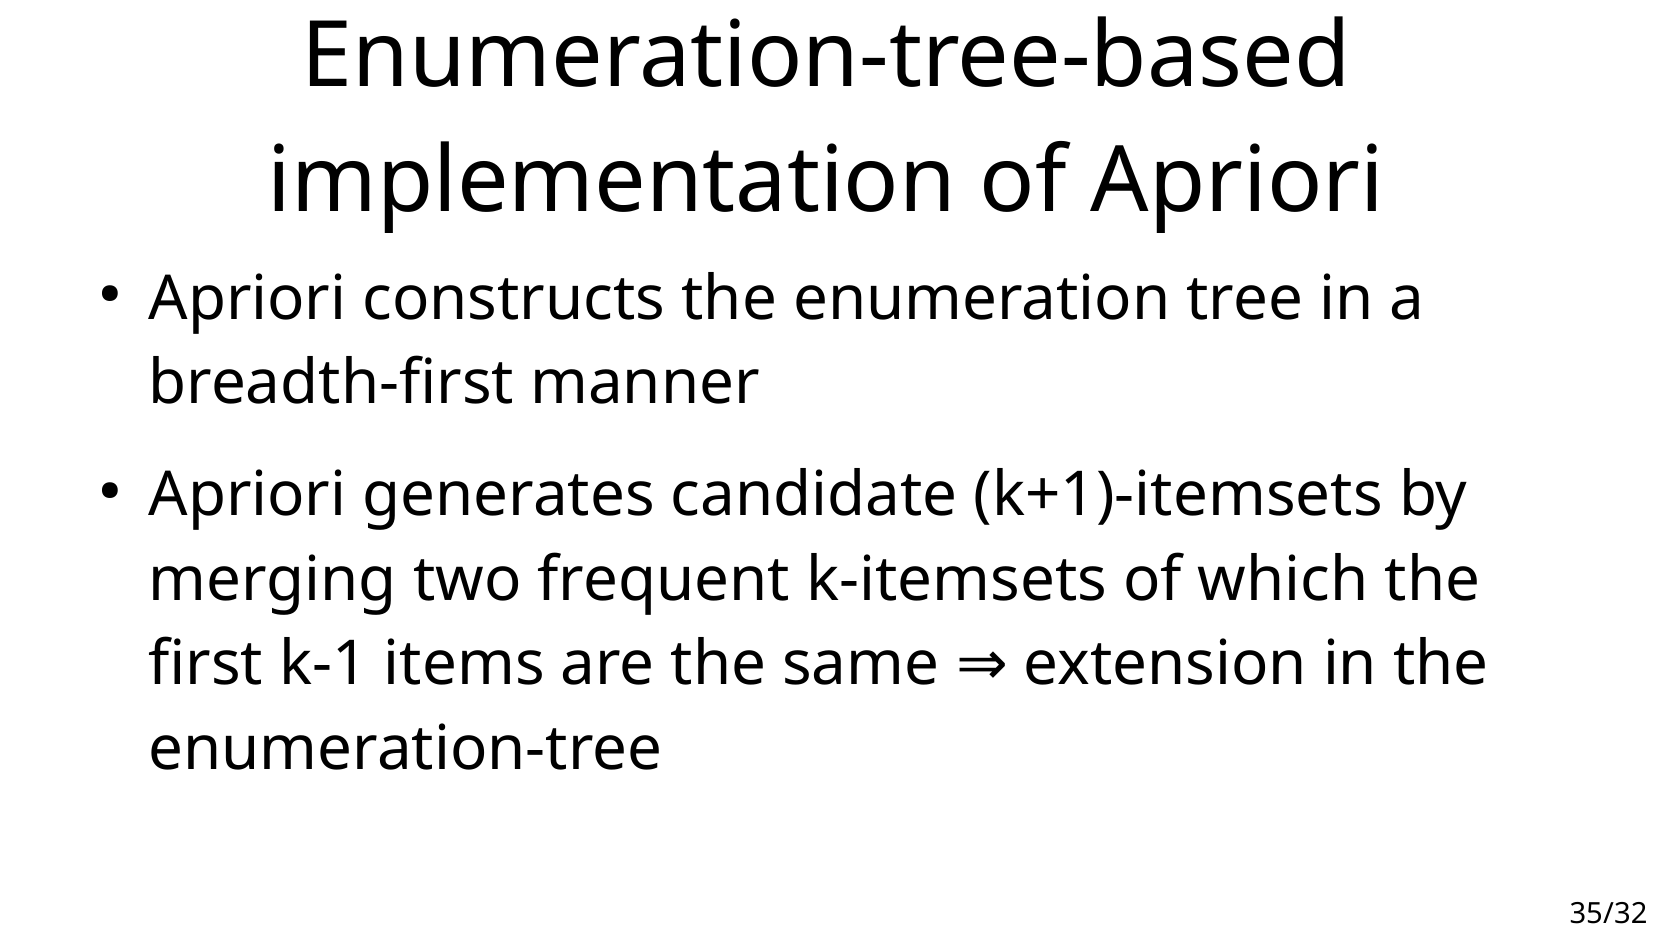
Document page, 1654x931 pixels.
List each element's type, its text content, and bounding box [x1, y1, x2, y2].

title Enumeration-tree-based implementation of Apriori [82, 0, 1571, 243]
list Apriori constructs the enumeration tree in a breadth-first manner Apriori generates candidate (k+1)-itemsets by merging two frequent k-itemsets of which the first k-1 items are the same ⇒ extension in the enumeration-tree [82, 253, 1571, 793]
